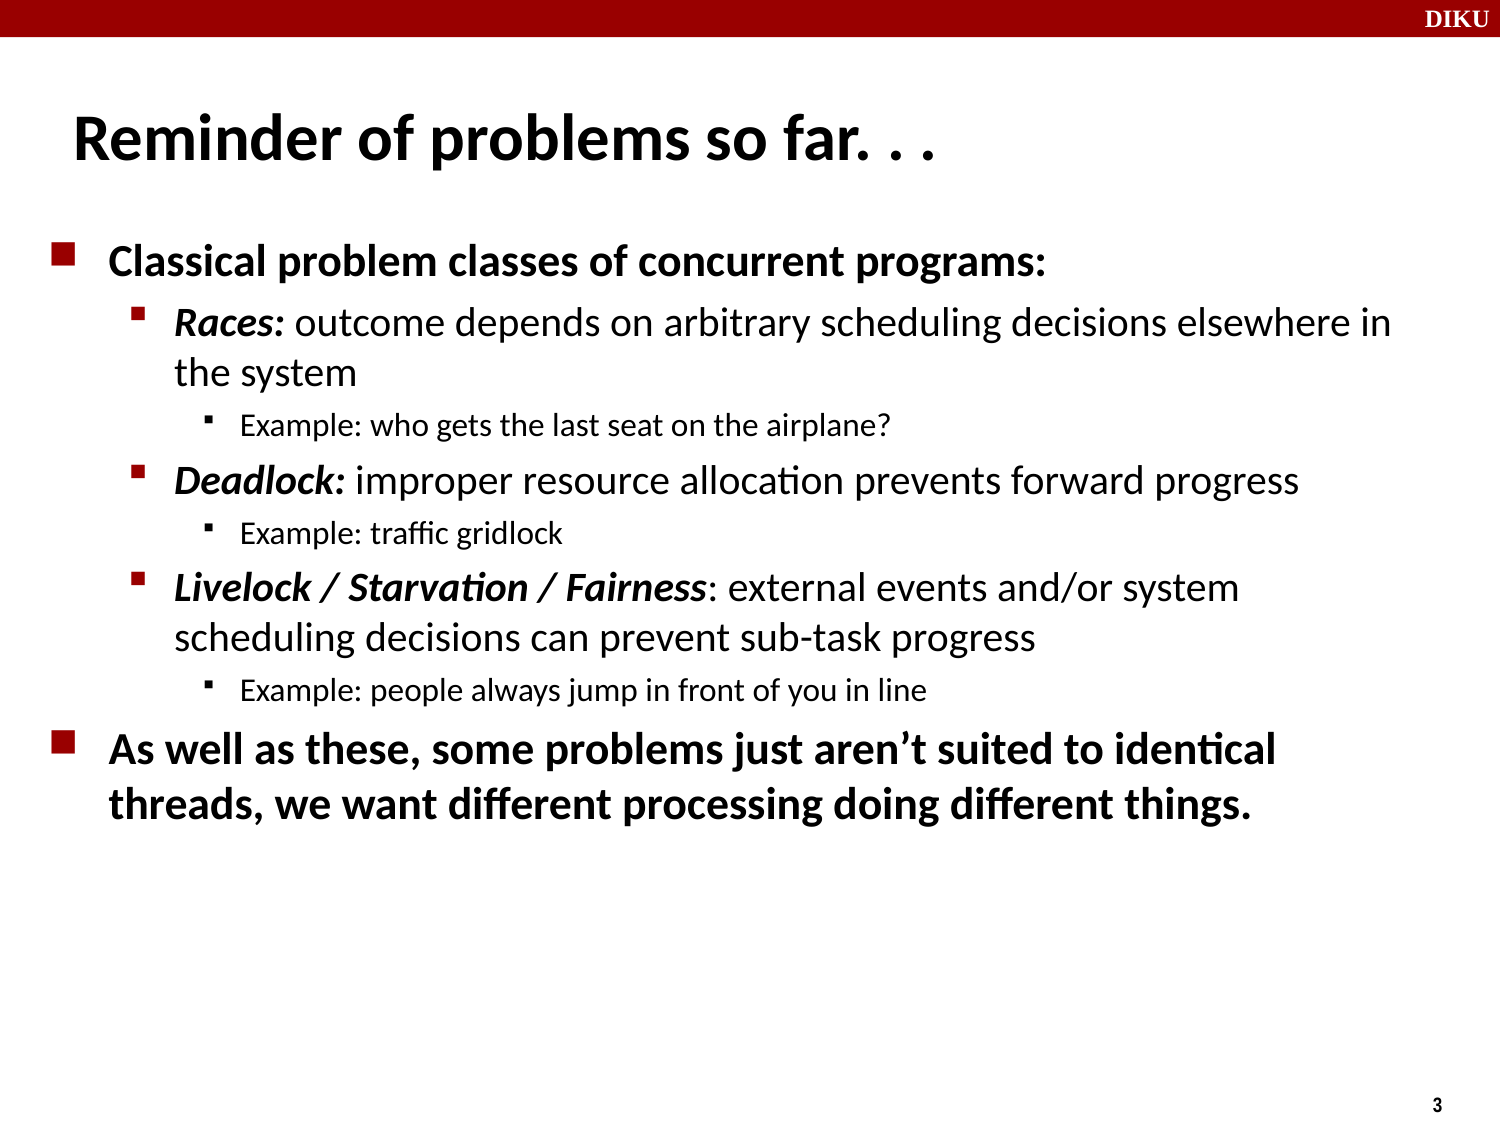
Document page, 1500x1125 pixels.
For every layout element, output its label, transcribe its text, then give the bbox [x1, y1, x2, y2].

text_box Reminder of problems so far. . . [58, 71, 1304, 197]
text_box Classical problem classes of concurrent programs: Races: outcome depends on arbitrary scheduling decisions elsewhere in the system Example: who gets the last seat on the airplane? Deadlock: improper resource allocation prevents forward progress Example: traffic gridlock Livelock / Starvation / Fairness: external events and/or system scheduling decisions can prevent sub-task progress Example: people always jump in front of you in line As well as these, some problems just aren’t suited to identical threads, we want different processing doing different things. [37, 223, 1438, 1063]
